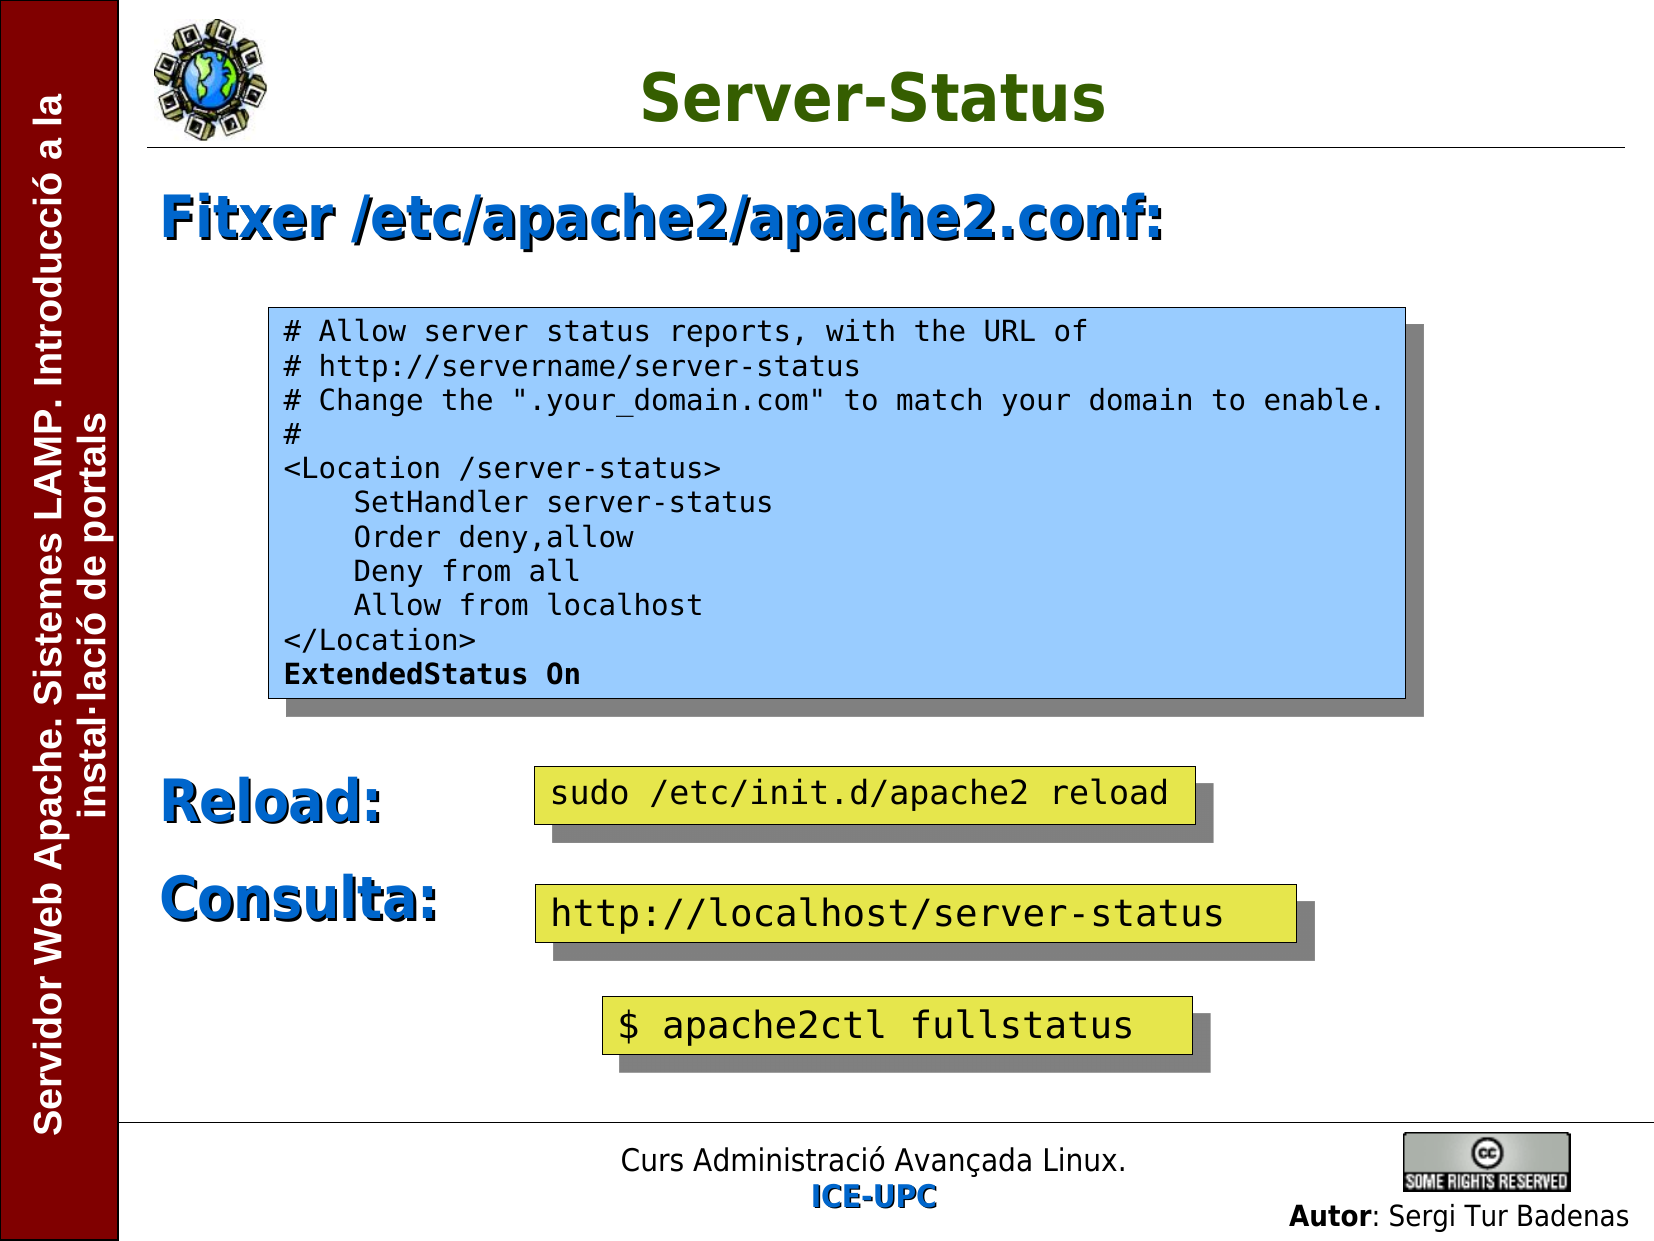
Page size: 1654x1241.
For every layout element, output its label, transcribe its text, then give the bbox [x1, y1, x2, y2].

text_box http://localhost/server-status [535, 884, 1297, 943]
list Fitxer /etc/apache2/apache2.conf: Reload: Consulta: [141, 183, 1630, 1030]
text_box # Allow server status reports, with the URL of # http://servername/server-status # Change the ".your_domain.com" to match your domain to enable. # <Location /server-status> SetHandler server-status Order deny,allow Deny from all Allow from localhost </Location> ExtendedStatus On [268, 307, 1406, 699]
title Server-Status [129, 56, 1619, 141]
picture [154, 19, 268, 56]
text_box $ apache2ctl fullstatus [602, 996, 1193, 1055]
picture [1403, 1132, 1571, 1192]
text_box sudo /etc/init.d/apache2 reload [534, 766, 1196, 825]
